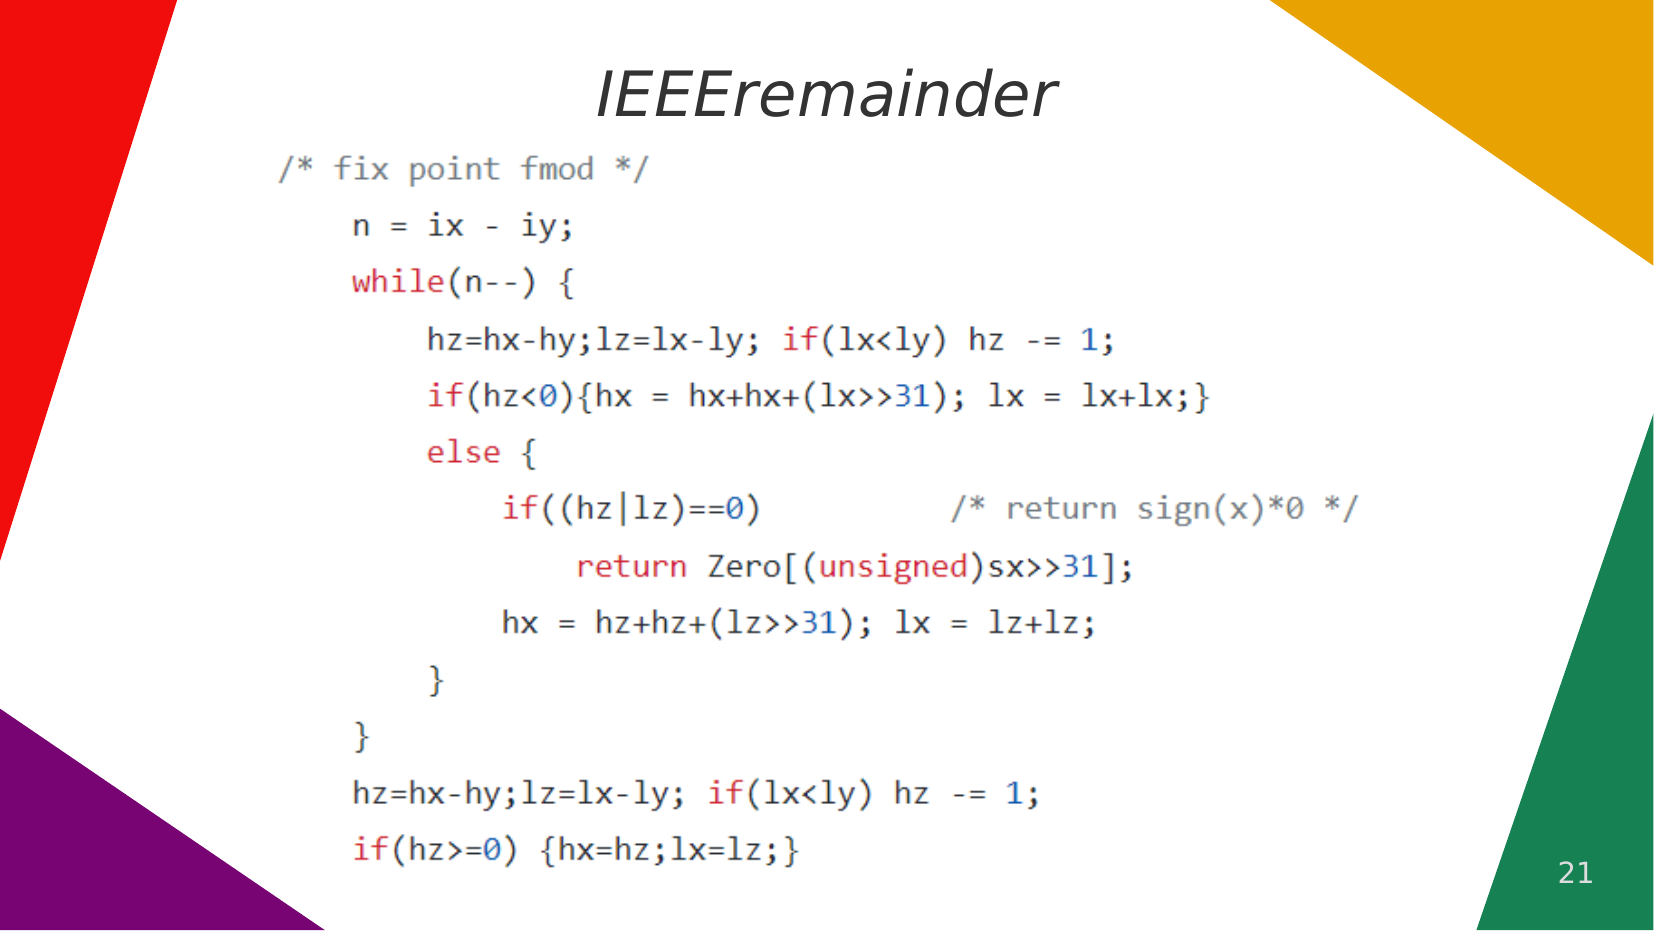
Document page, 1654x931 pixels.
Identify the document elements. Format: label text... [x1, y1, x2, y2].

title IEEEremainder [118, 58, 1536, 207]
picture [272, 149, 1393, 882]
